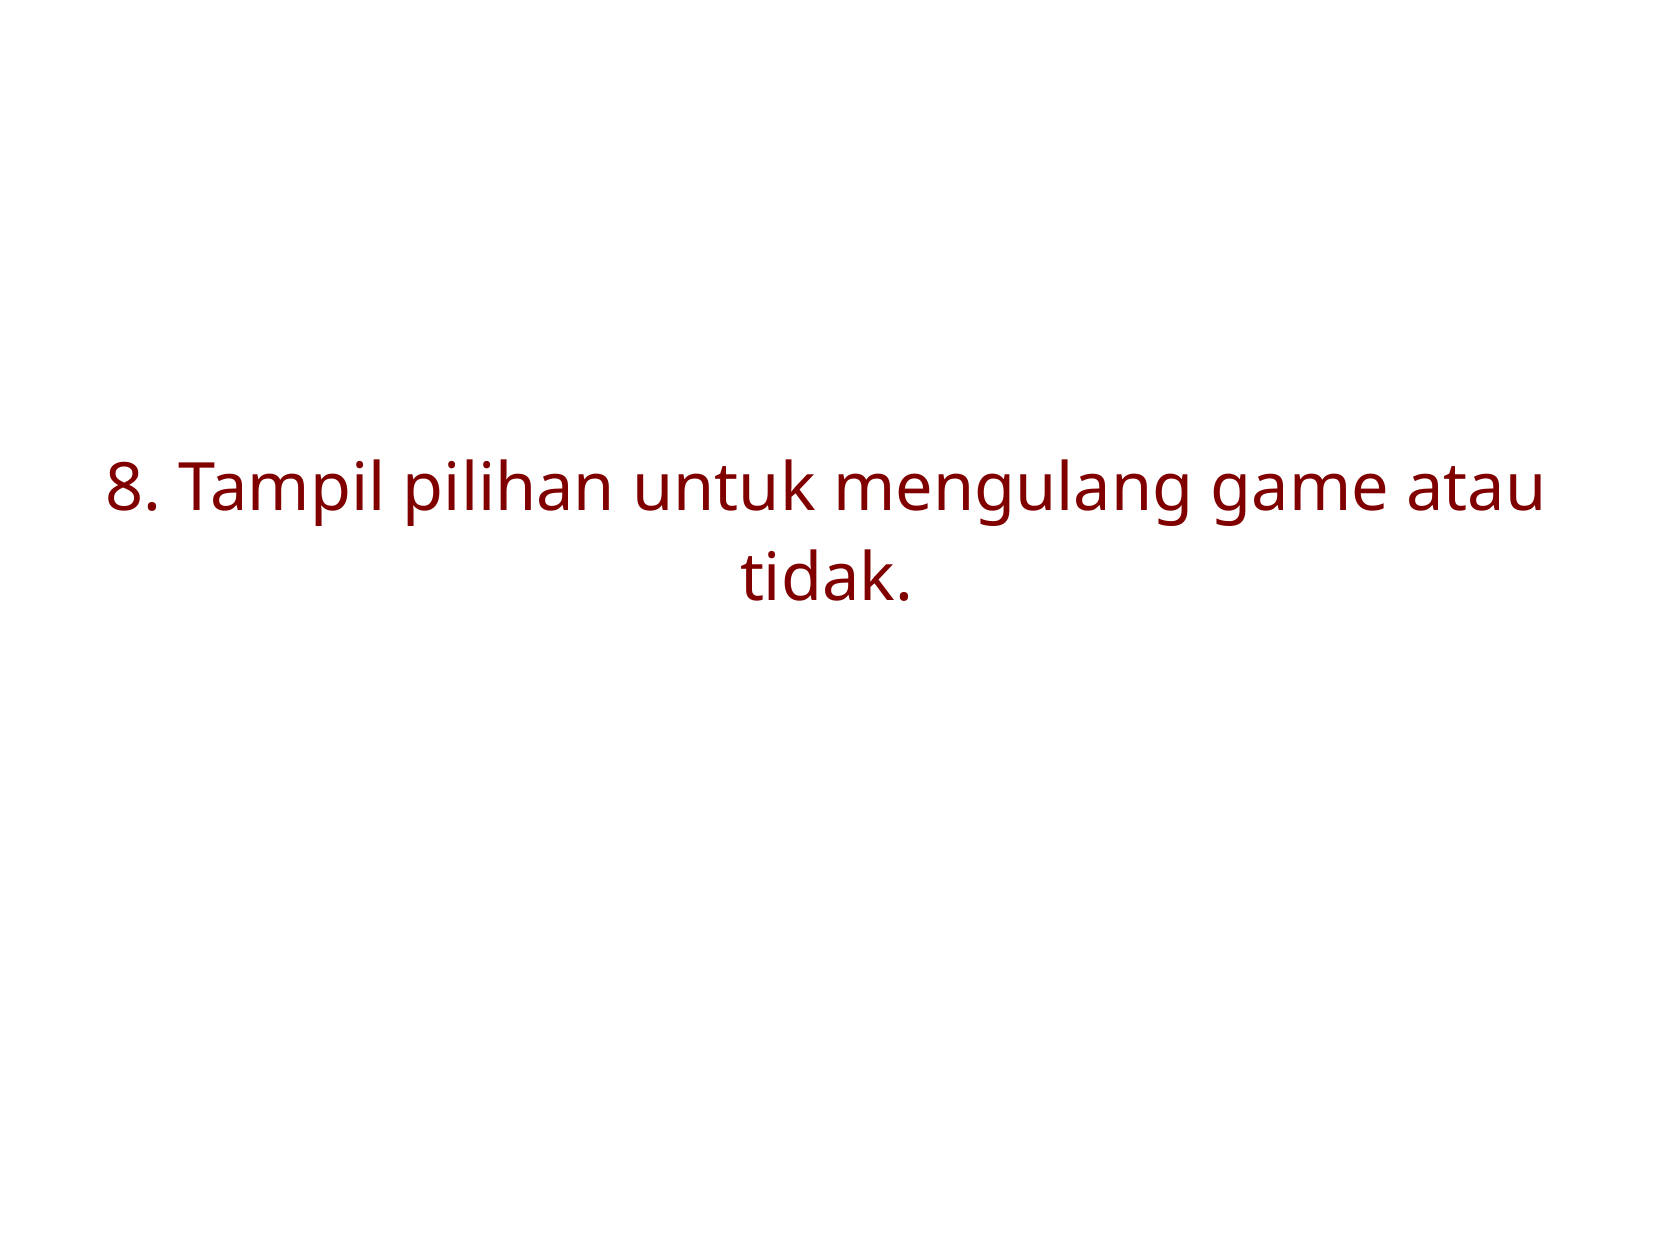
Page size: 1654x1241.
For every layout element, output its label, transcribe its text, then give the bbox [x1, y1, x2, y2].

subtitle 8. Tampil pilihan untuk mengulang game atau tidak. [82, 49, 1571, 1010]
